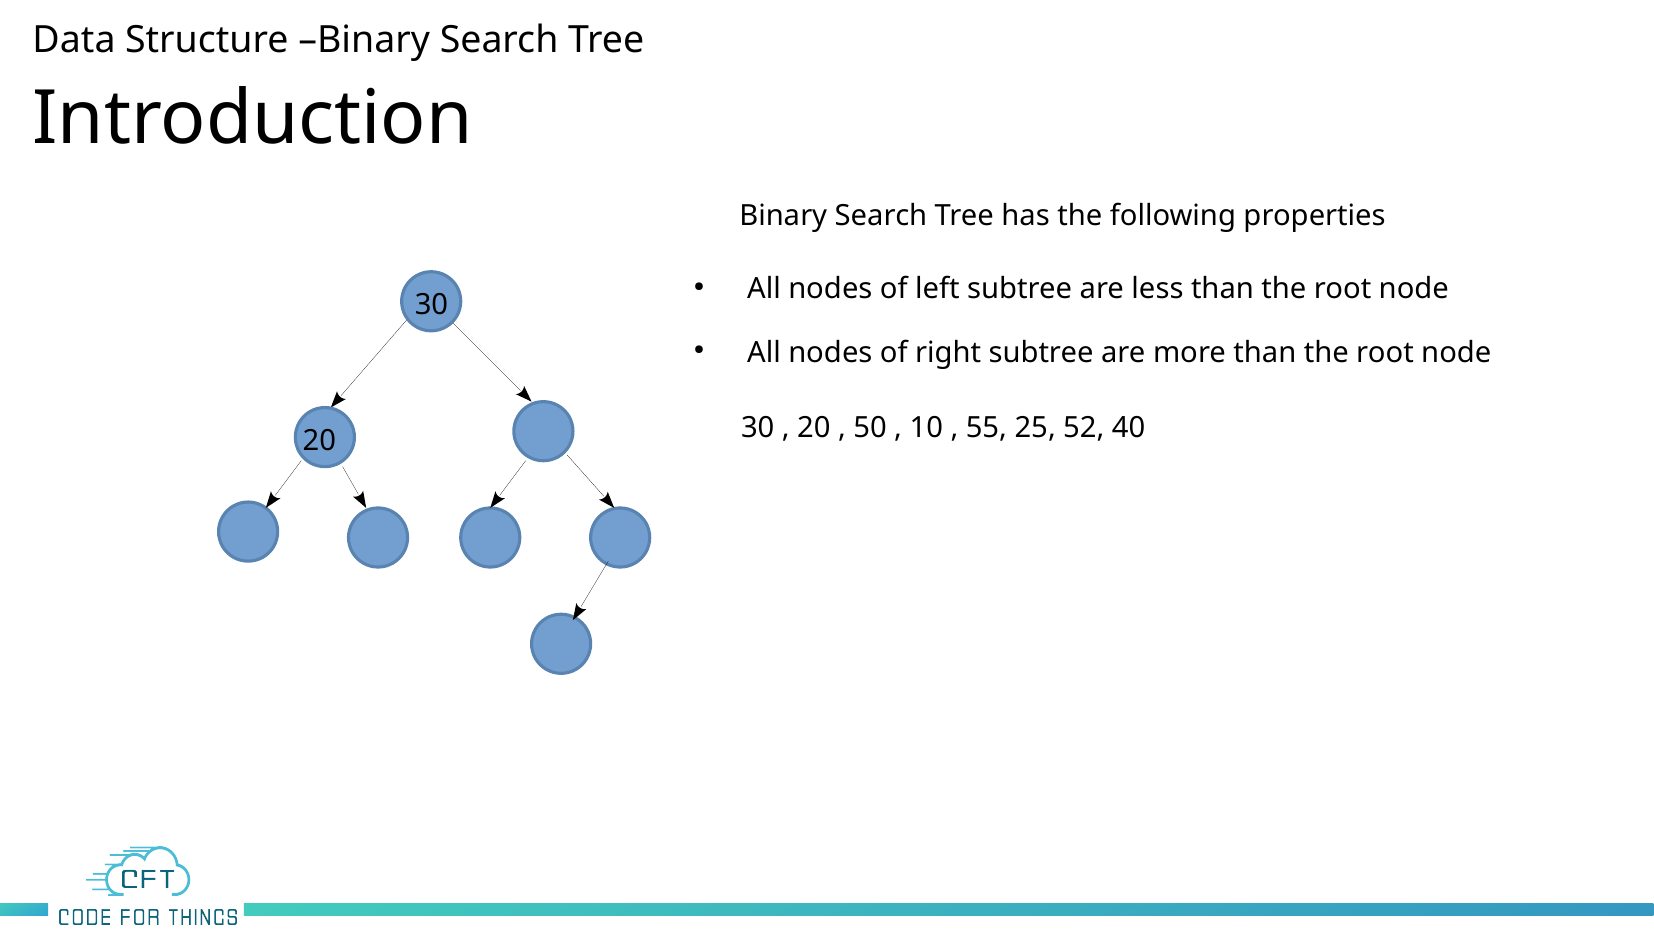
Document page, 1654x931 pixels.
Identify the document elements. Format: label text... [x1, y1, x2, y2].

text_box [348, 507, 408, 568]
text_box [417, 271, 445, 275]
text_box 30 , 20 , 50 , 10 , 55, 25, 52, 40 [726, 390, 1252, 449]
text_box [531, 614, 591, 674]
text_box [460, 507, 520, 568]
text_box [413, 325, 449, 331]
picture [59, 846, 237, 925]
text_box All nodes of left subtree are less than the root node All nodes of right subtree are more than the root node [661, 259, 1650, 368]
text_box [218, 502, 278, 562]
text_box [307, 461, 343, 467]
text_box [311, 407, 339, 411]
text_box 20 [287, 411, 367, 461]
title Data Structure –Binary Search Tree Introduction [32, 12, 1184, 166]
text_box [513, 401, 573, 461]
text_box [590, 507, 650, 568]
text_box 30 [400, 275, 479, 325]
text_box Binary Search Tree has the following properties [653, 177, 1642, 237]
